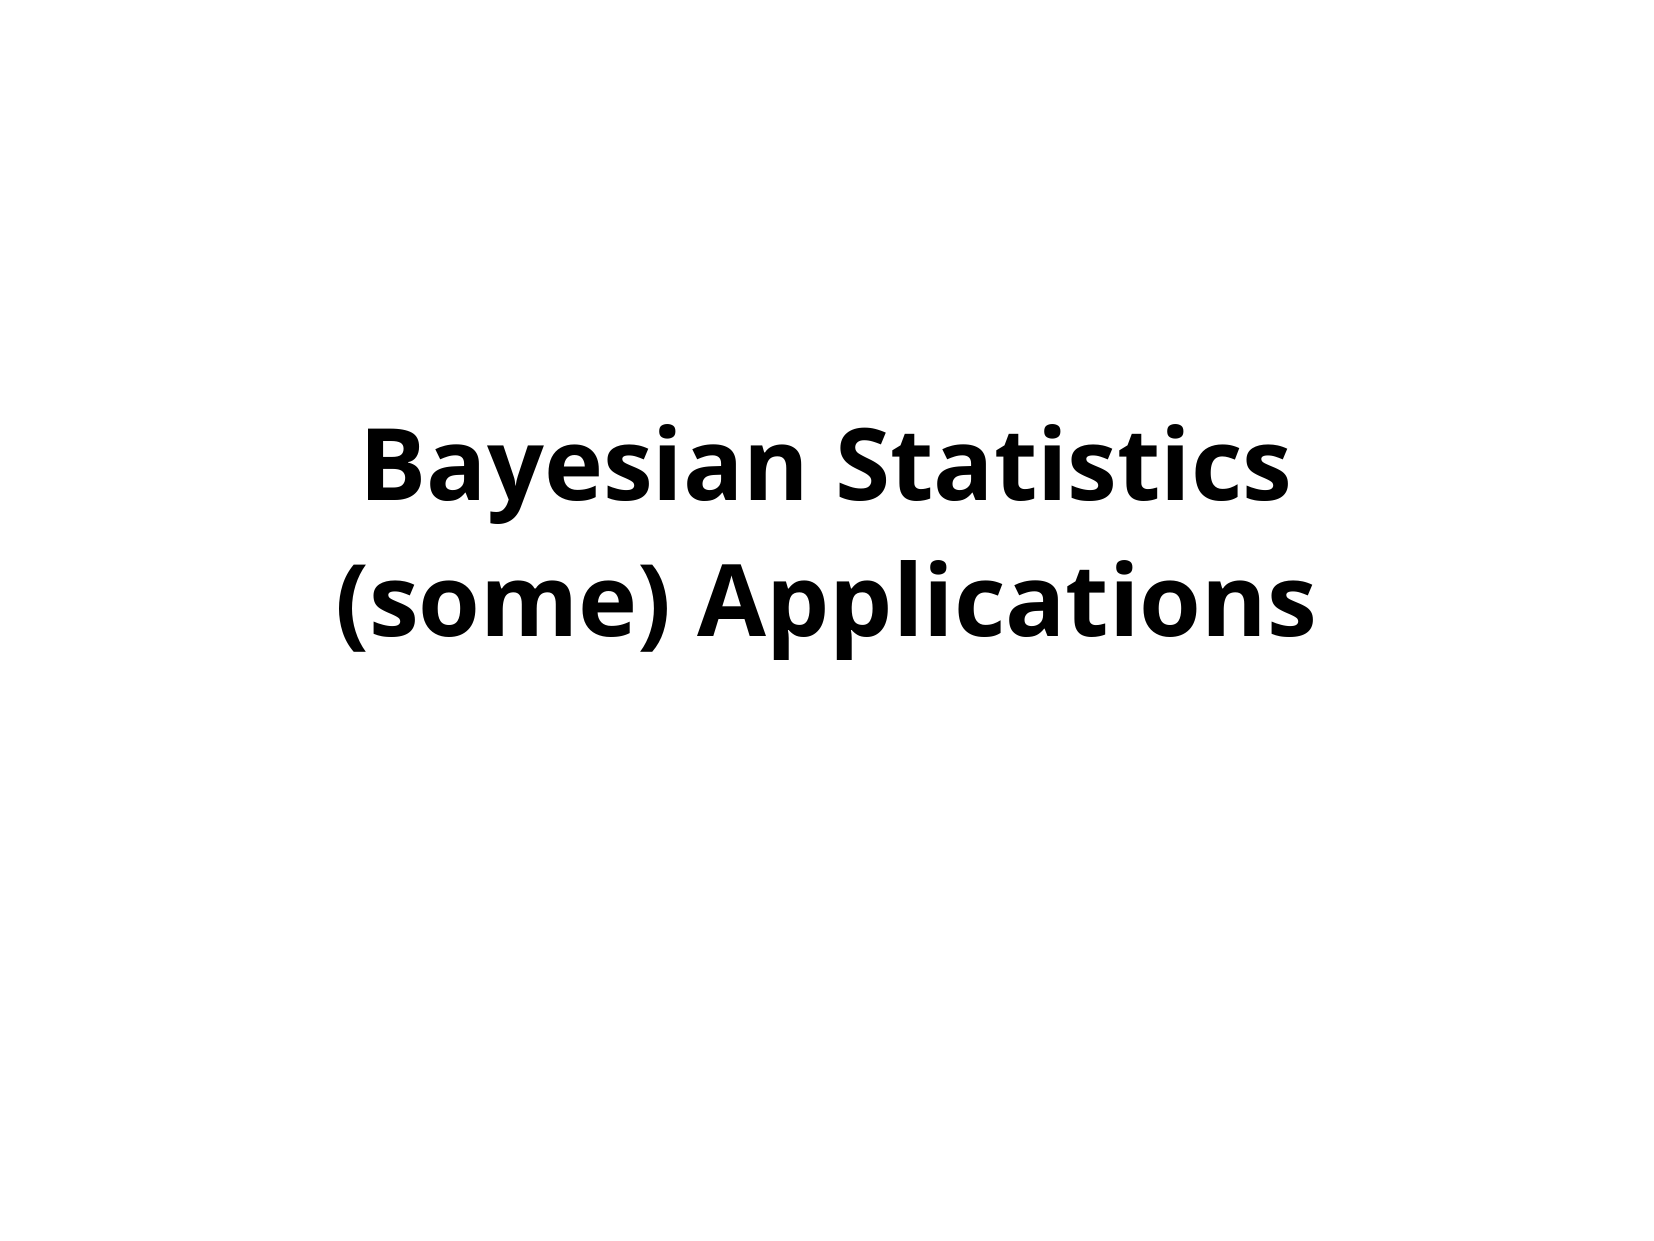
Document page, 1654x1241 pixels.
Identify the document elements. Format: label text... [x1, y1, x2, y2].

subtitle Bayesian Statistics (some) Applications [82, 49, 1571, 1010]
